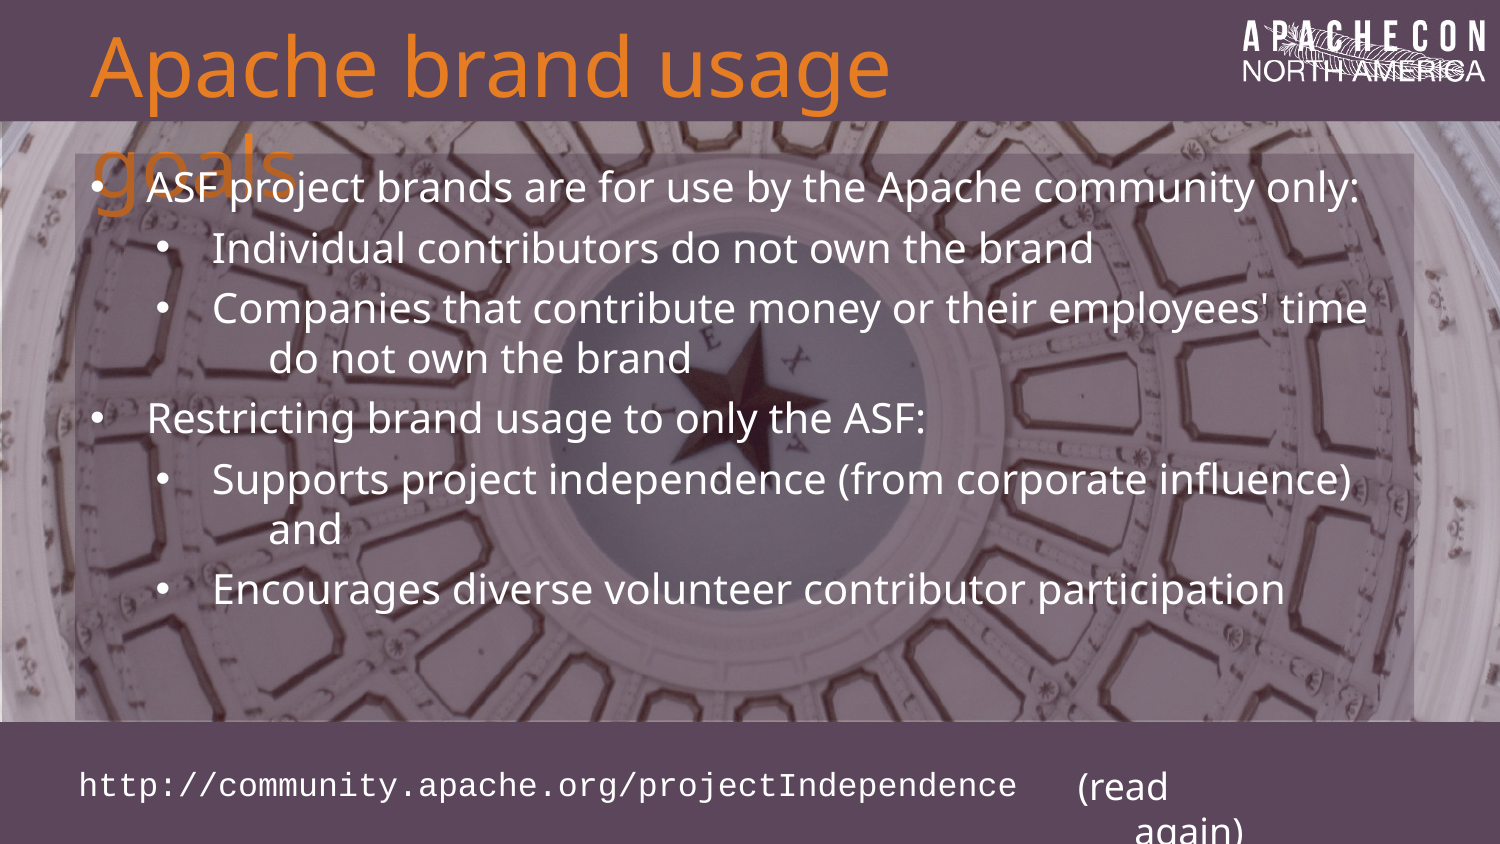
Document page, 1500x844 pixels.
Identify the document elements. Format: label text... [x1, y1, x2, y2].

picture [1215, 827, 1226, 844]
picture [1183, 835, 1193, 843]
picture [1160, 827, 1172, 843]
text_box (read again) [1062, 755, 1300, 816]
text_box Apache brand usage goals [75, 6, 1116, 107]
text_box ASF project brands are for use by the Apache community only: Individual contributors do not own the brand Companies that contribute money or their employees' time do not own the brand Restricting brand usage to only the ASF: Supports project independence (from corporate influence) and Encourages diverse volunteer contributor participation [75, 153, 1415, 721]
picture [0, 0, 1500, 844]
text_box http://community.apache.org/projectIndependence [63, 755, 1062, 816]
picture [1139, 835, 1149, 843]
